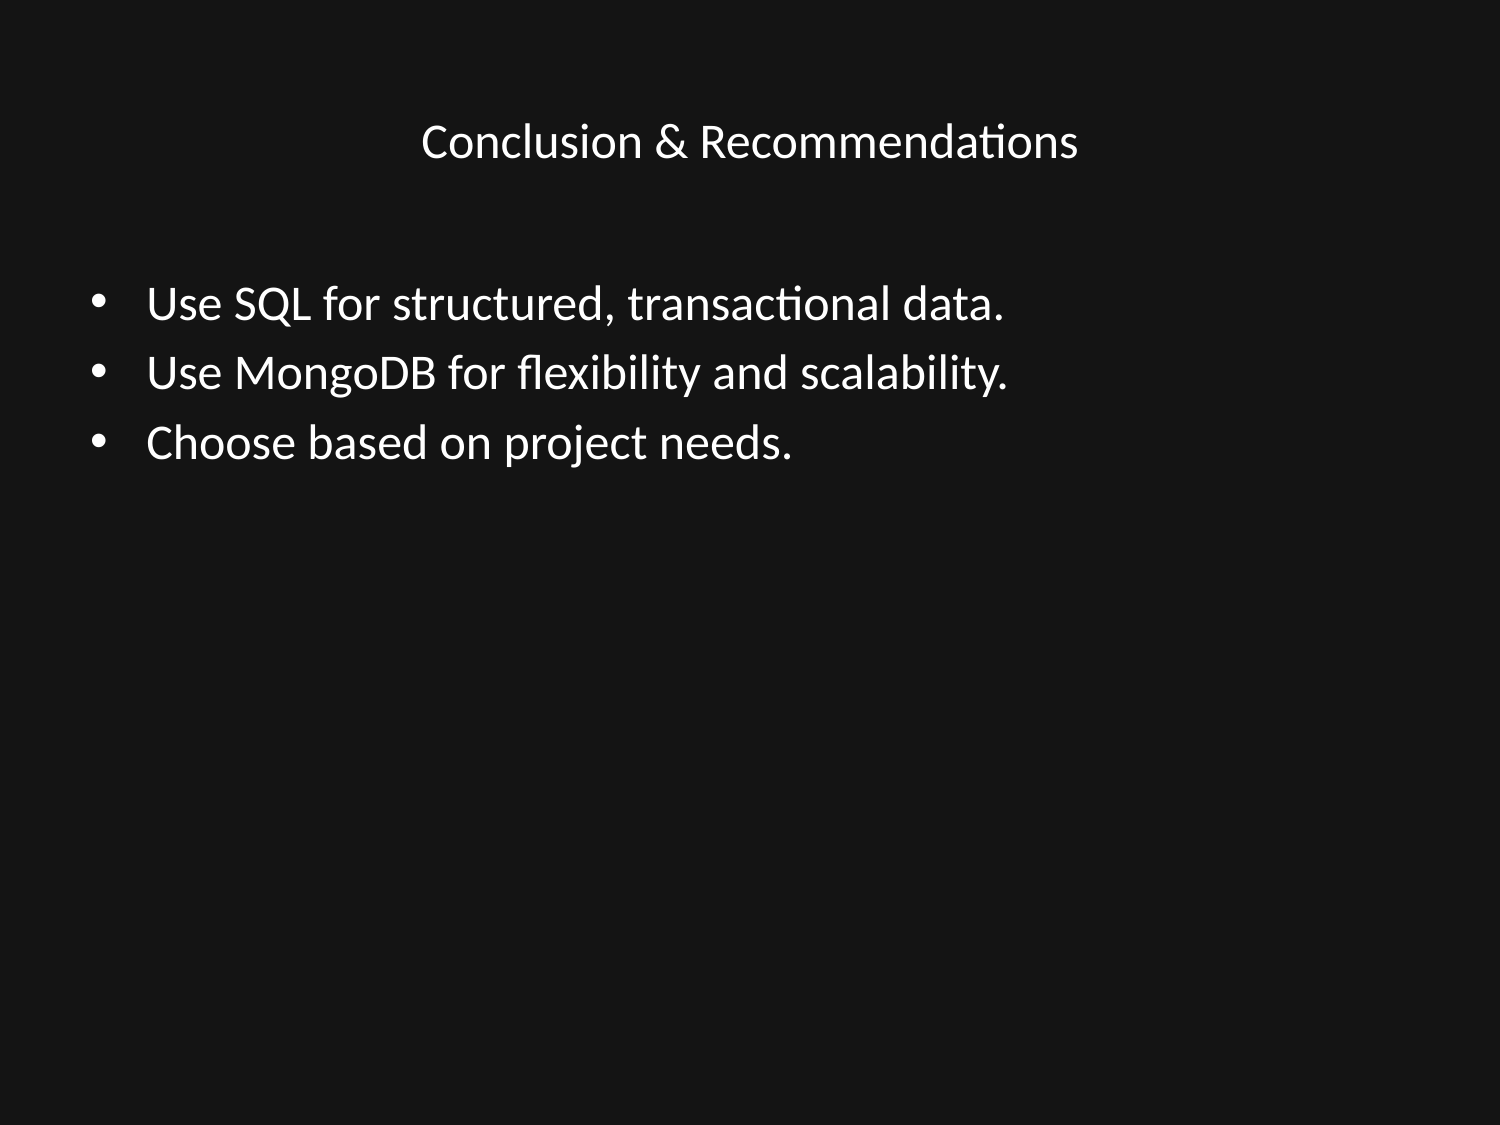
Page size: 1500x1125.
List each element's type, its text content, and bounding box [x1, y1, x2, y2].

title Conclusion & Recommendations [75, 45, 1425, 233]
list Use SQL for structured, transactional data. Use MongoDB for flexibility and scalability. Choose based on project needs. [75, 262, 1425, 1005]
